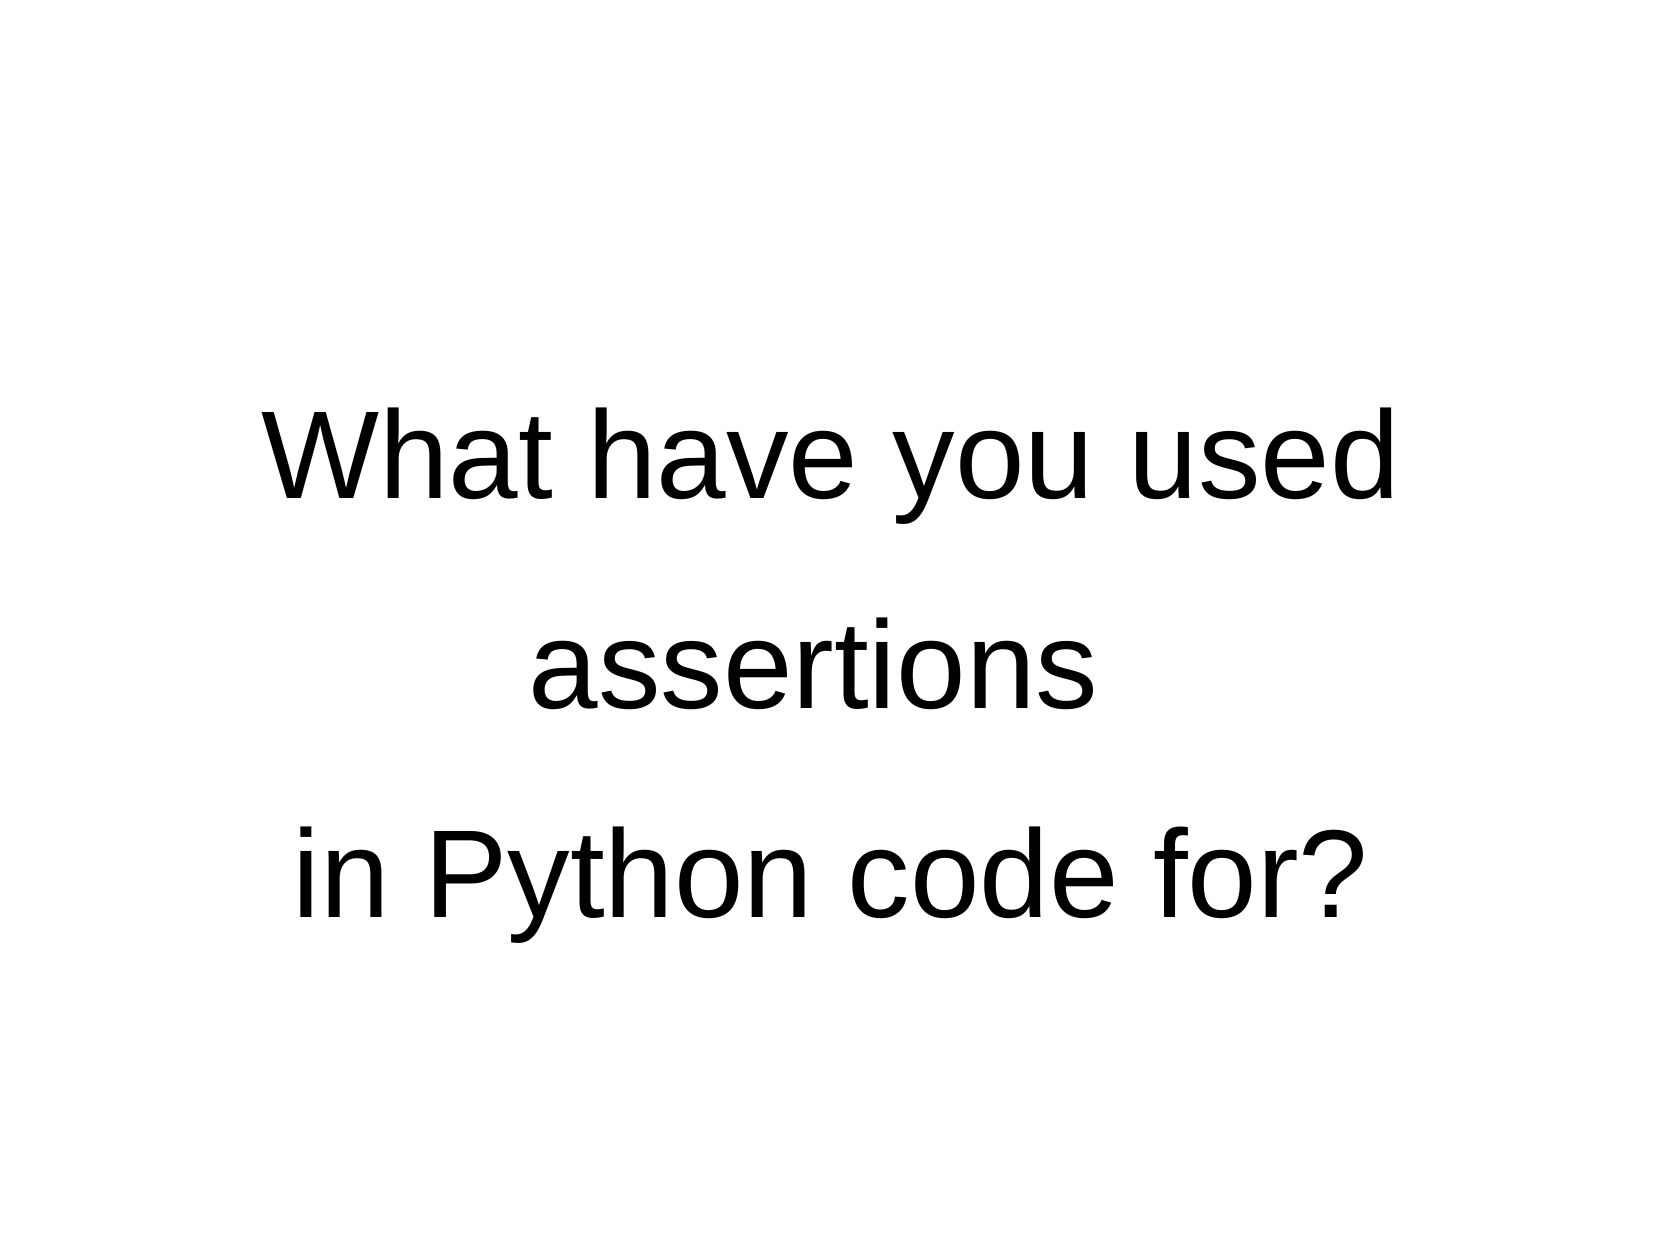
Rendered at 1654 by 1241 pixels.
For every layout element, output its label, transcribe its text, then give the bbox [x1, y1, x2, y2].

title What have you used assertions in Python code for? [86, 90, 1576, 1171]
